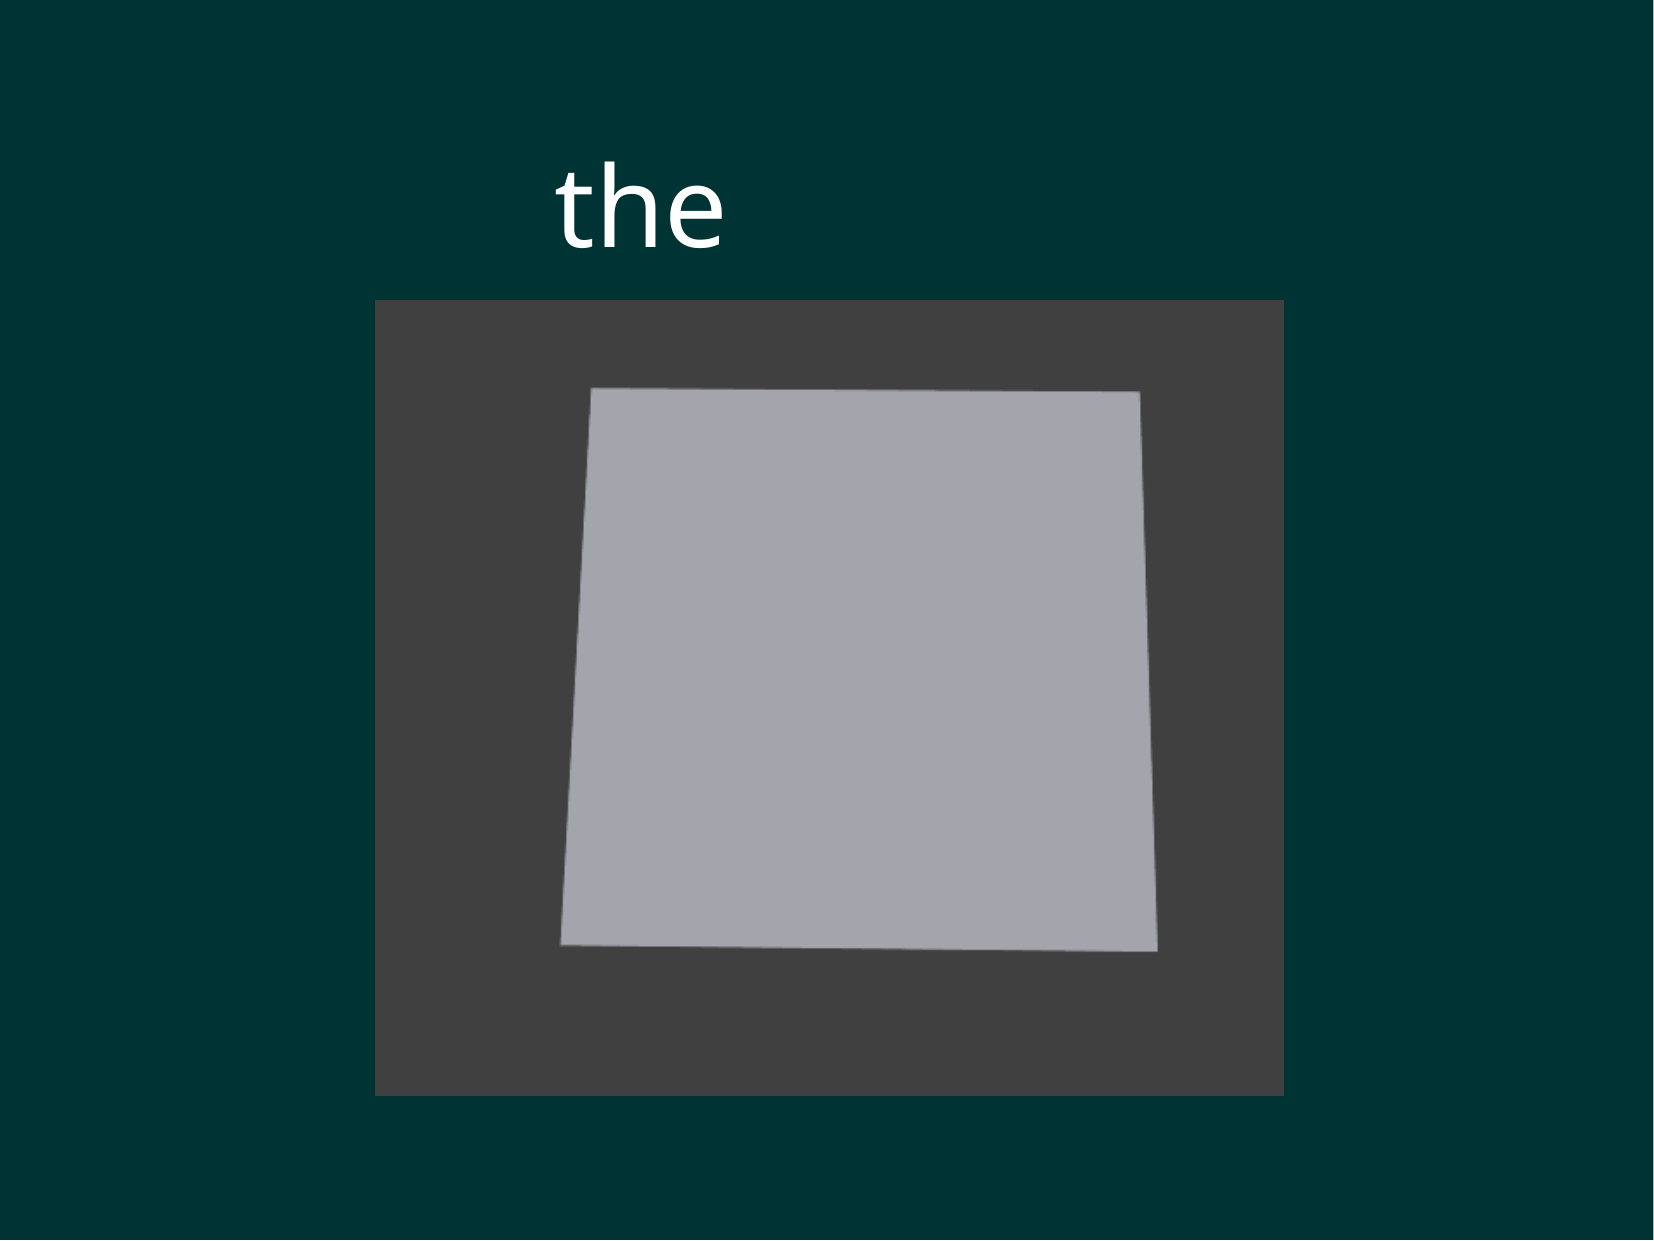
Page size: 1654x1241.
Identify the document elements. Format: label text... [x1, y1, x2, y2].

picture [375, 300, 1284, 1096]
text_box the ground [540, 120, 1156, 300]
